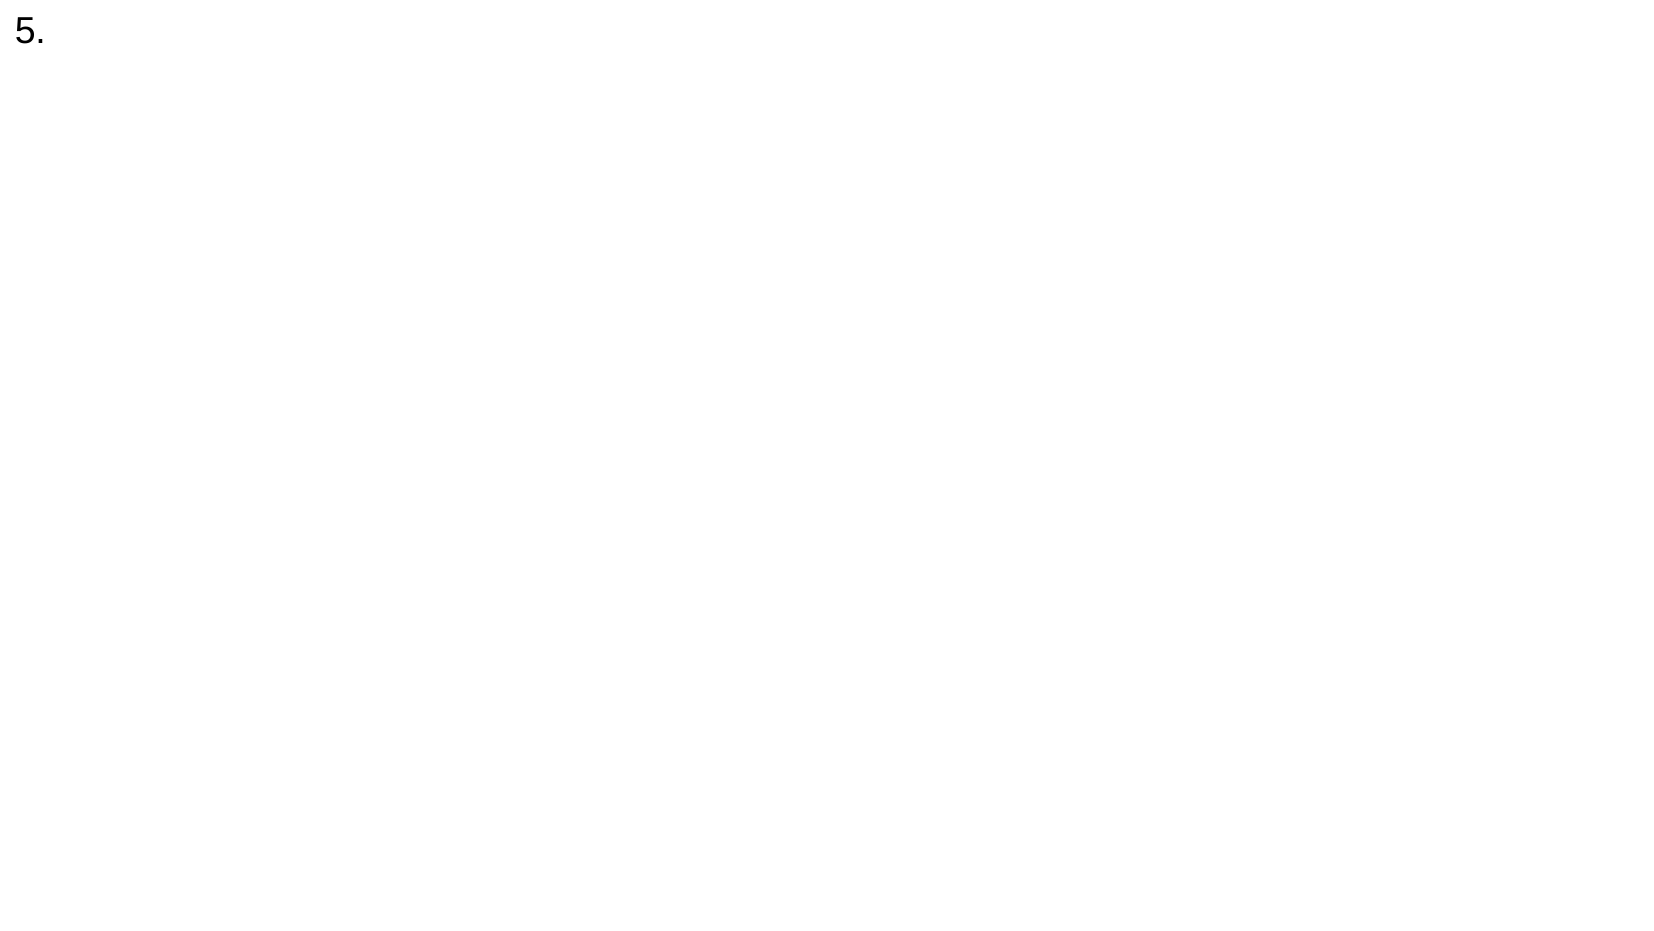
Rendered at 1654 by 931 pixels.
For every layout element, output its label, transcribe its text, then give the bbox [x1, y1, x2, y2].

text_box 5. [0, 2, 61, 60]
